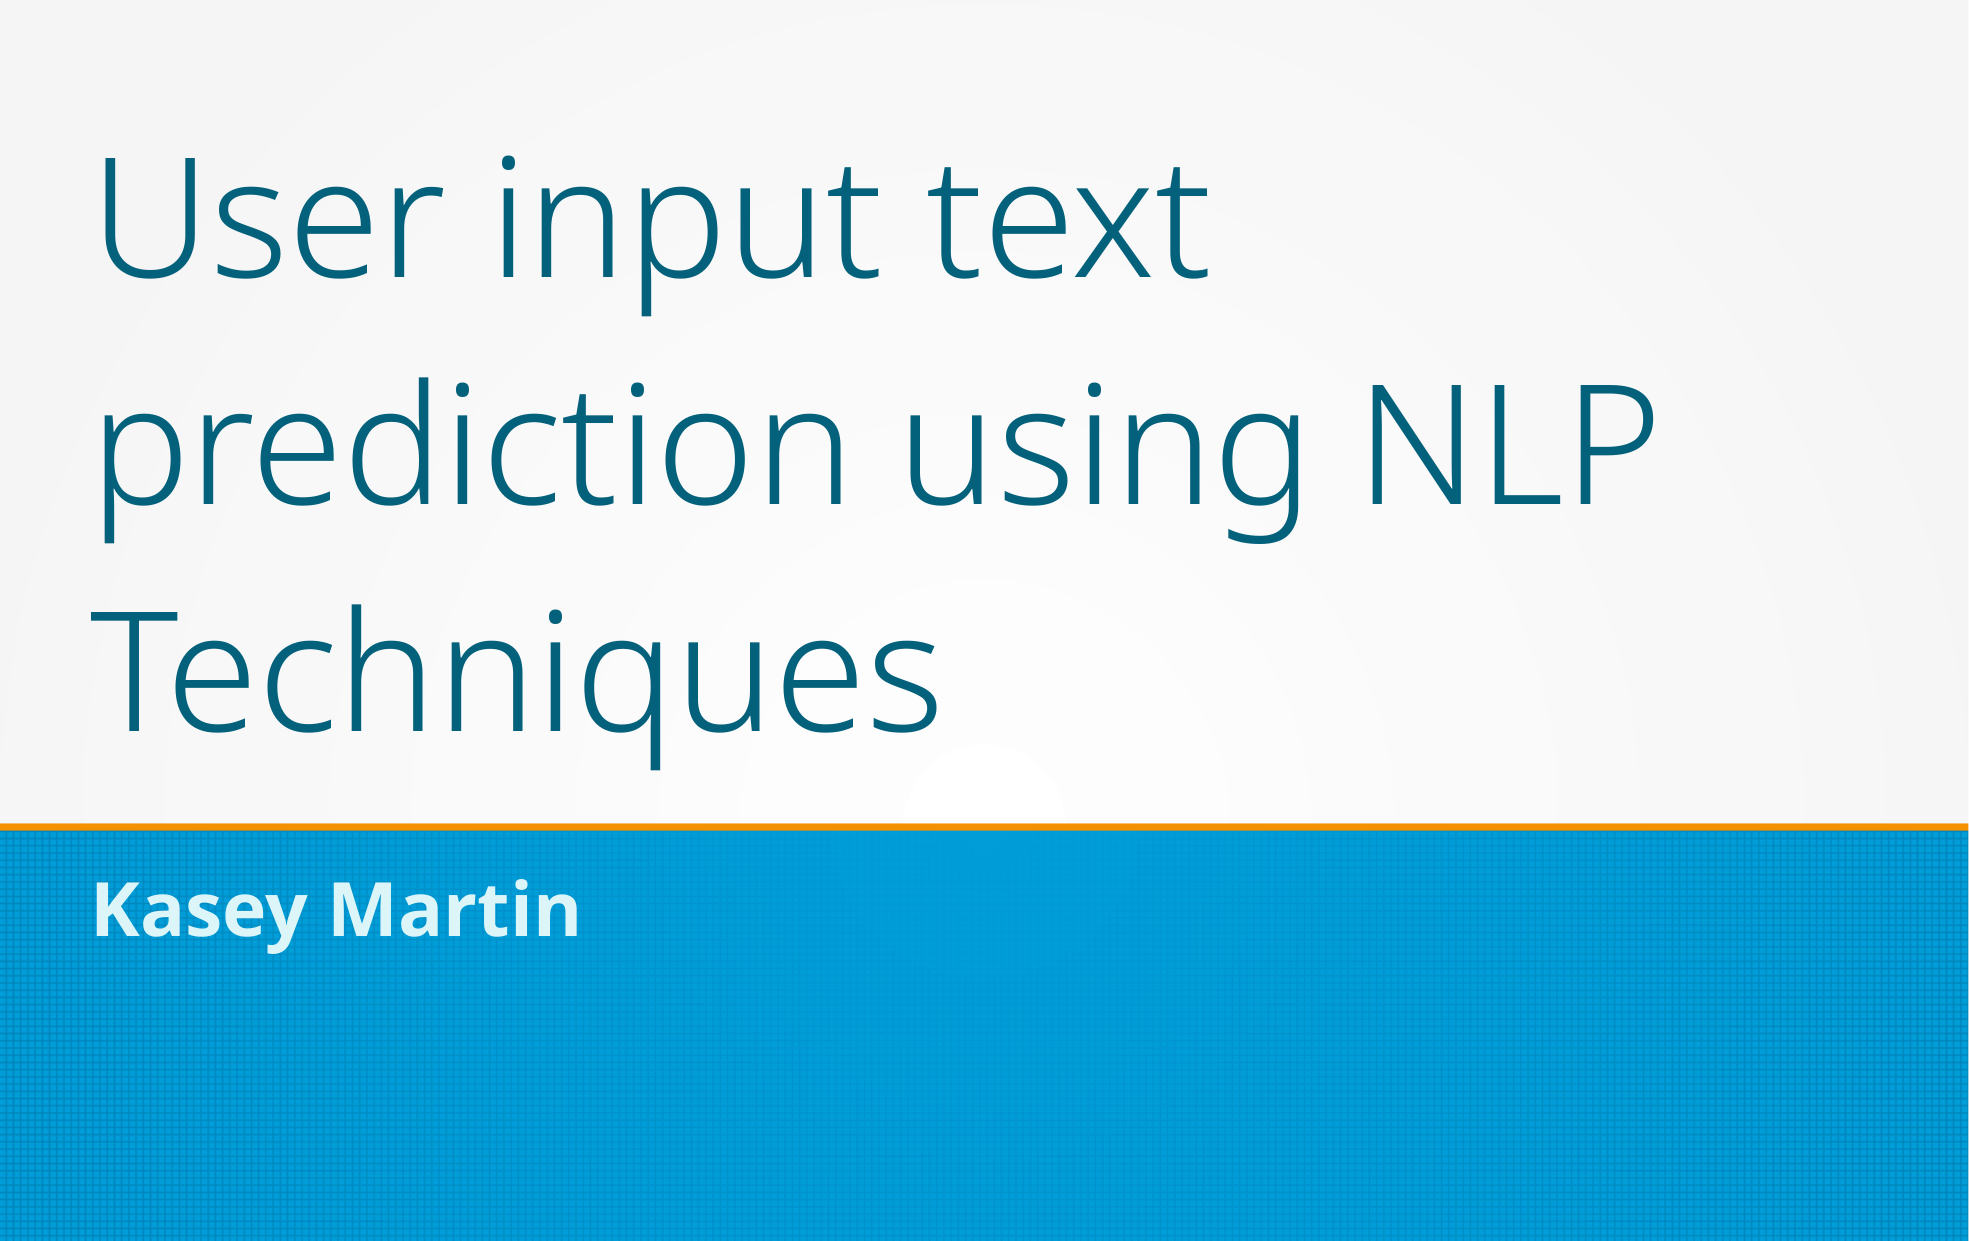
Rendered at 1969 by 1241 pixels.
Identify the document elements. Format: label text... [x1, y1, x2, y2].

title User input text prediction using NLP Techniques [90, 49, 1862, 781]
picture [0, 0, 1969, 830]
subtitle Kasey Martin [90, 855, 1861, 1111]
